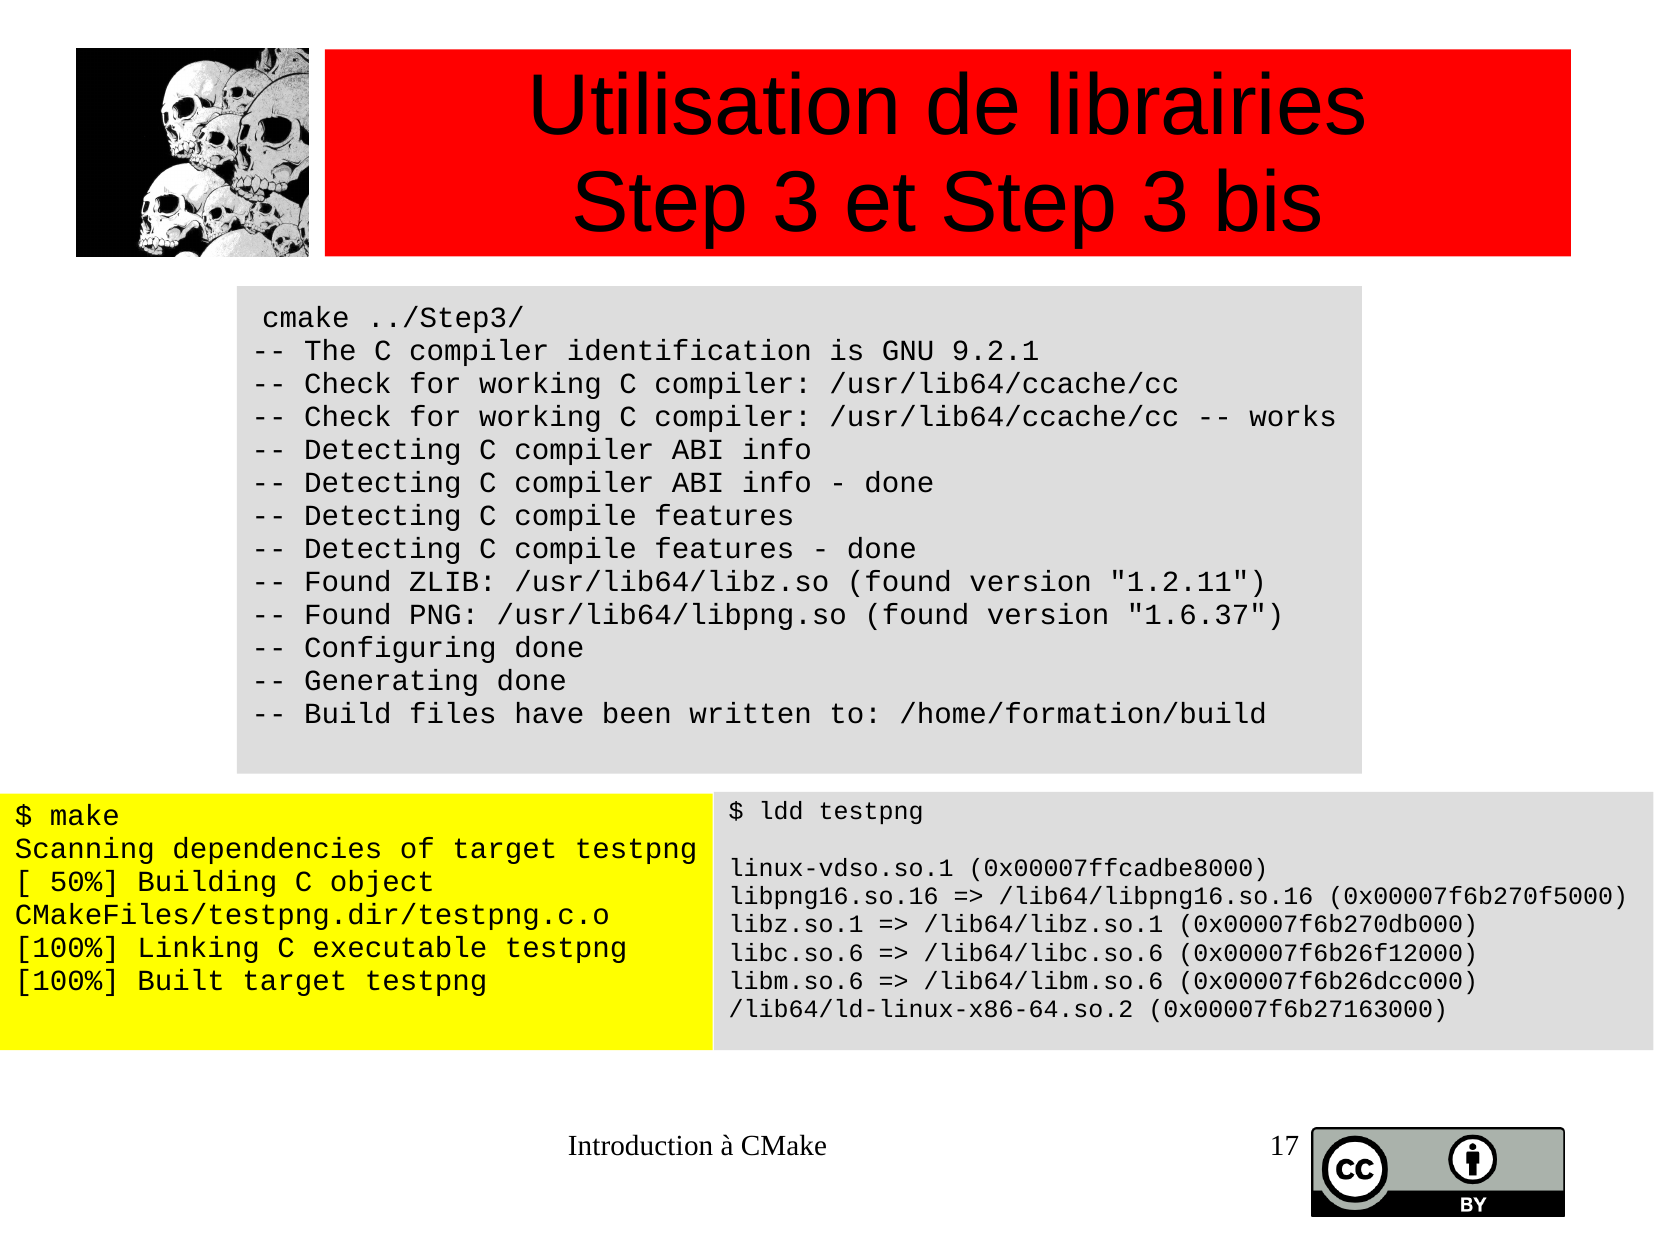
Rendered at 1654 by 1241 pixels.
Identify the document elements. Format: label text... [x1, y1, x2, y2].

title Utilisation de librairies Step 3 et Step 3 bis [324, 49, 1571, 257]
text_box $ ldd testpng linux-vdso.so.1 (0x00007ffcadbe8000) libpng16.so.16 => /lib64/libpng16.so.16 (0x00007f6b270f5000) libz.so.1 => /lib64/libz.so.1 (0x00007f6b270db000) libc.so.6 => /lib64/libc.so.6 (0x00007f6b26f12000) libm.so.6 => /lib64/libm.so.6 (0x00007f6b26dcc000) /lib64/ld-linux-x86-64.so.2 (0x00007f6b27163000) [713, 791, 1654, 1051]
text_box $ make Scanning dependencies of target testpng [ 50%] Building C object CMakeFiles/testpng.dir/testpng.c.o [100%] Linking C executable testpng [100%] Built target testpng [0, 793, 713, 1051]
picture [76, 48, 309, 257]
text_box cmake ../Step3/ -- The C compiler identification is GNU 9.2.1 -- Check for working C compiler: /usr/lib64/ccache/cc -- Check for working C compiler: /usr/lib64/ccache/cc -- works -- Detecting C compiler ABI info -- Detecting C compiler ABI info - done -- Detecting C compile features -- Detecting C compile features - done -- Found ZLIB: /usr/lib64/libz.so (found version "1.2.11") -- Found PNG: /usr/lib64/libpng.so (found version "1.6.37") -- Configuring done -- Generating done -- Build files have been written to: /home/formation/build [236, 286, 1362, 774]
picture [1311, 1127, 1565, 1217]
